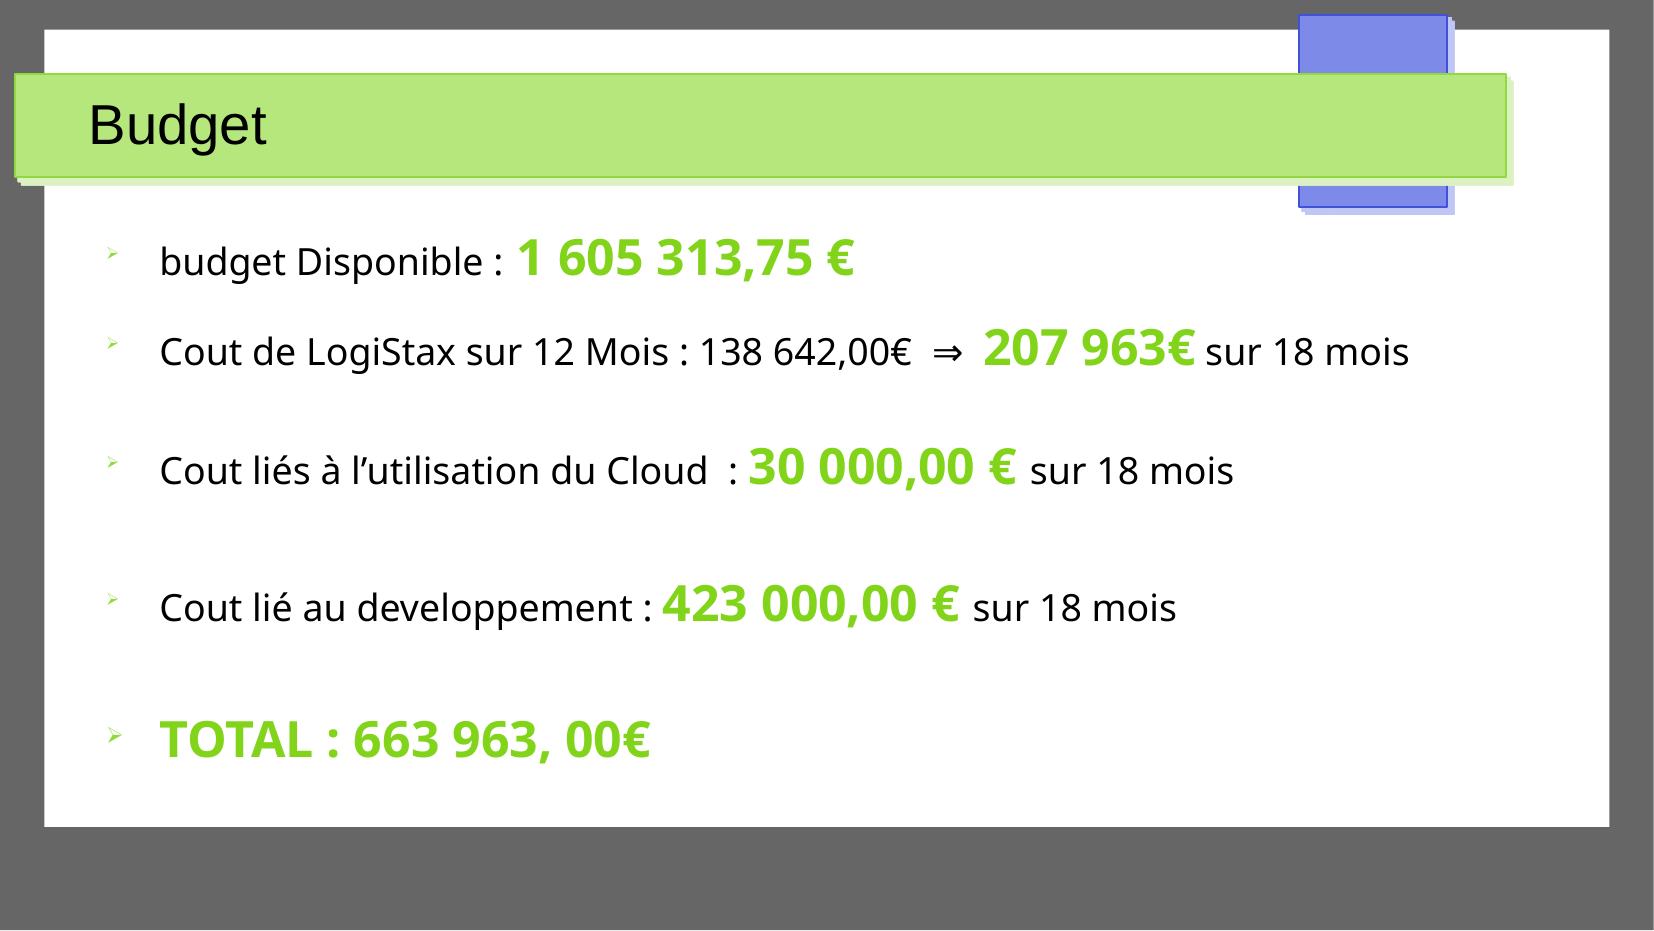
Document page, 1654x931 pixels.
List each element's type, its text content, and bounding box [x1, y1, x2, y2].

list budget Disponible : 1 605 313,75 € Cout de LogiStax sur 12 Mois : 138 642,00€ ⇒ 207 963€ sur 18 mois Cout liés à l’utilisation du Cloud : 30 000,00 € sur 18 mois Cout lié au developpement : 423 000,00 € sur 18 mois TOTAL : 663 963, 00€ [88, 221, 1565, 813]
title Budget [88, 73, 1506, 178]
